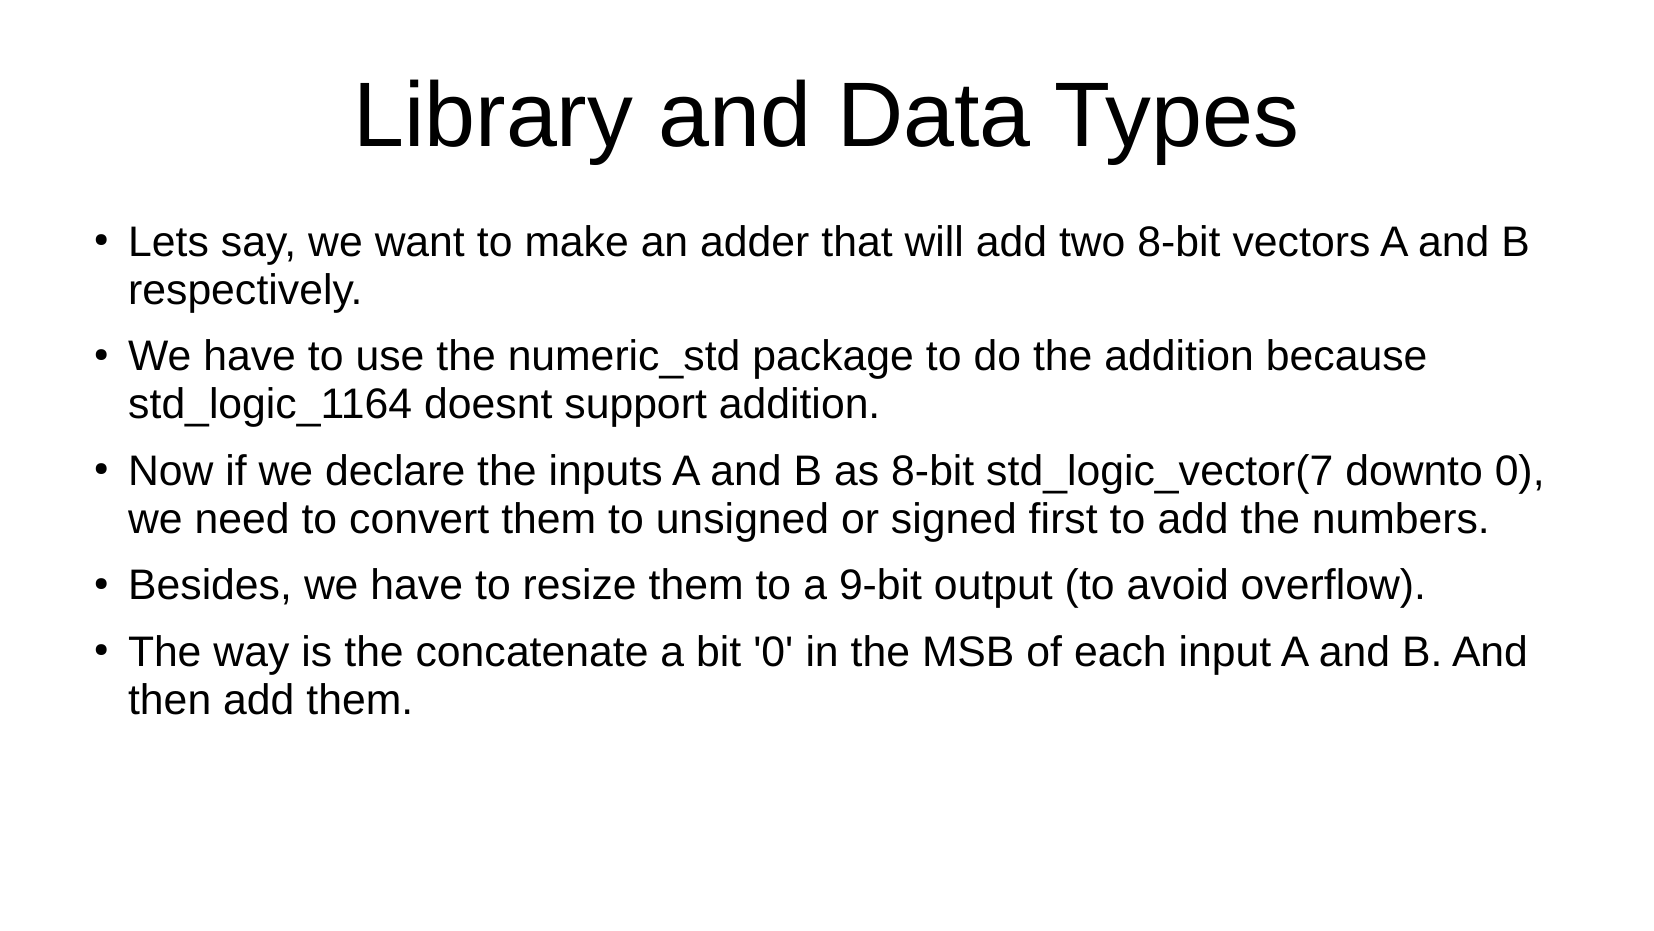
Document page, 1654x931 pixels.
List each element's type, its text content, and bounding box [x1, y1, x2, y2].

list Lets say, we want to make an adder that will add two 8-bit vectors A and B respectively. We have to use the numeric_std package to do the addition because std_logic_1164 doesnt support addition. Now if we declare the inputs A and B as 8-bit std_logic_vector(7 downto 0), we need to convert them to unsigned or signed first to add the numbers. Besides, we have to resize them to a 9-bit output (to avoid overflow). The way is the concatenate a bit '0' in the MSB of each input A and B. And then add them. [82, 217, 1571, 758]
title Library and Data Types [82, 37, 1571, 193]
